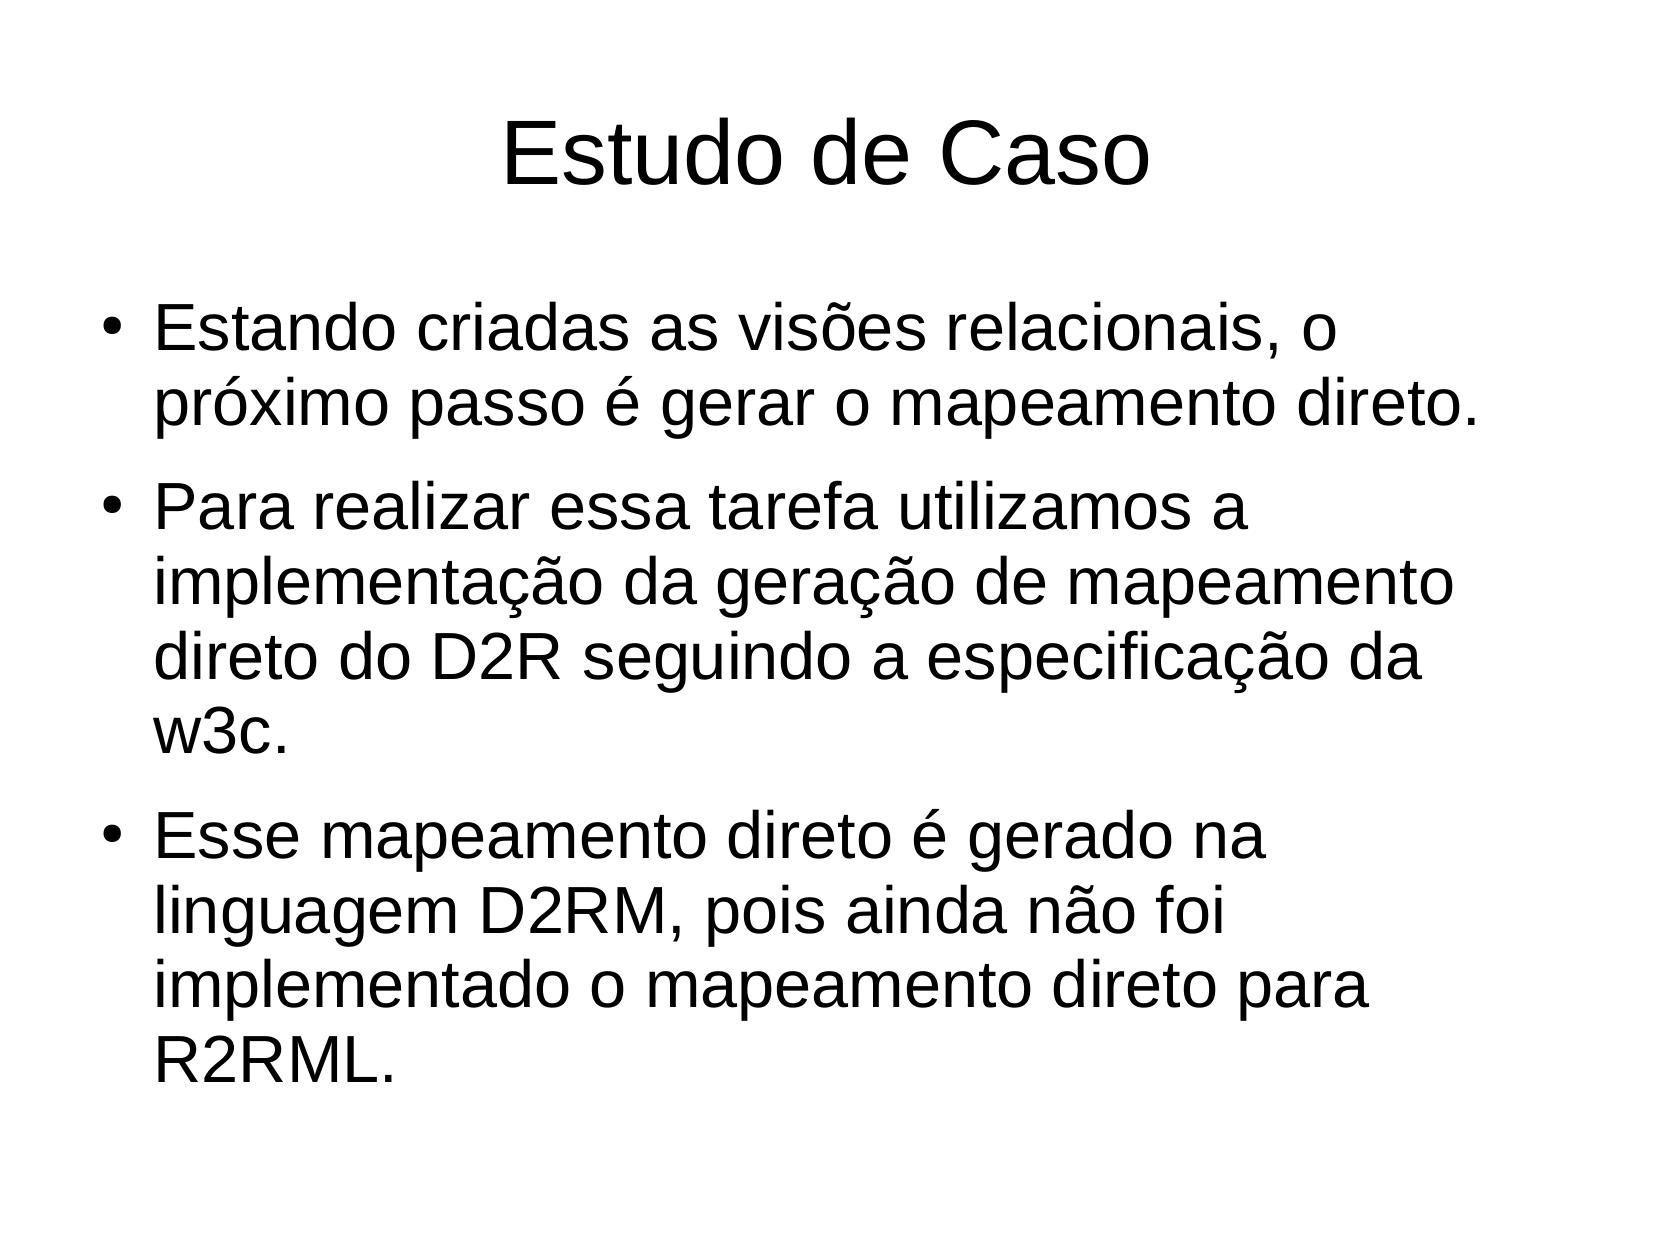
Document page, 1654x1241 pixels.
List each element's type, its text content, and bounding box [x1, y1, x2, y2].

list Estando criadas as visões relacionais, o próximo passo é gerar o mapeamento direto. Para realizar essa tarefa utilizamos a implementação da geração de mapeamento direto do D2R seguindo a especificação da w3c. Esse mapeamento direto é gerado na linguagem D2RM, pois ainda não foi implementado o mapeamento direto para R2RML. [82, 290, 1571, 1202]
title Estudo de Caso [82, 49, 1571, 257]
